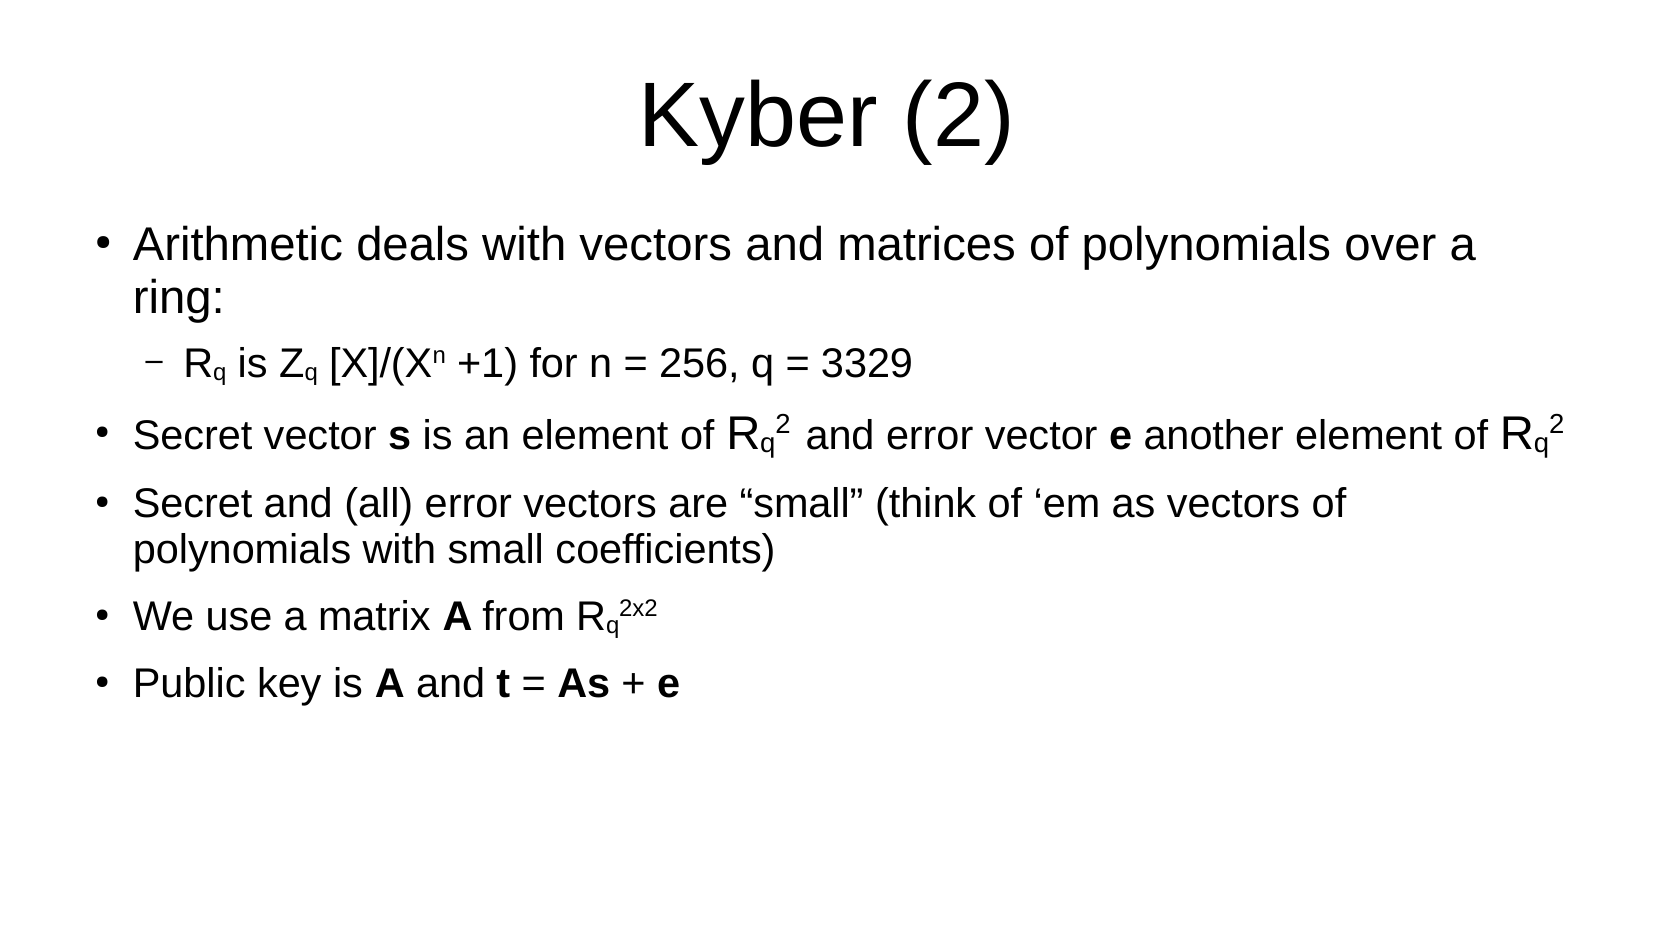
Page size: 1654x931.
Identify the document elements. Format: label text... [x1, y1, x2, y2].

list Arithmetic deals with vectors and matrices of polynomials over a ring: Rq is Zq [X]/(Xn +1) for n = 256, q = 3329 Secret vector s is an element of Rq2 and error vector e another element of Rq2 Secret and (all) error vectors are “small” (think of ‘em as vectors of polynomials with small coefficients) We use a matrix A from Rq2x2 Public key is A and t = As + e [82, 217, 1571, 758]
title Kyber (2) [82, 37, 1571, 193]
